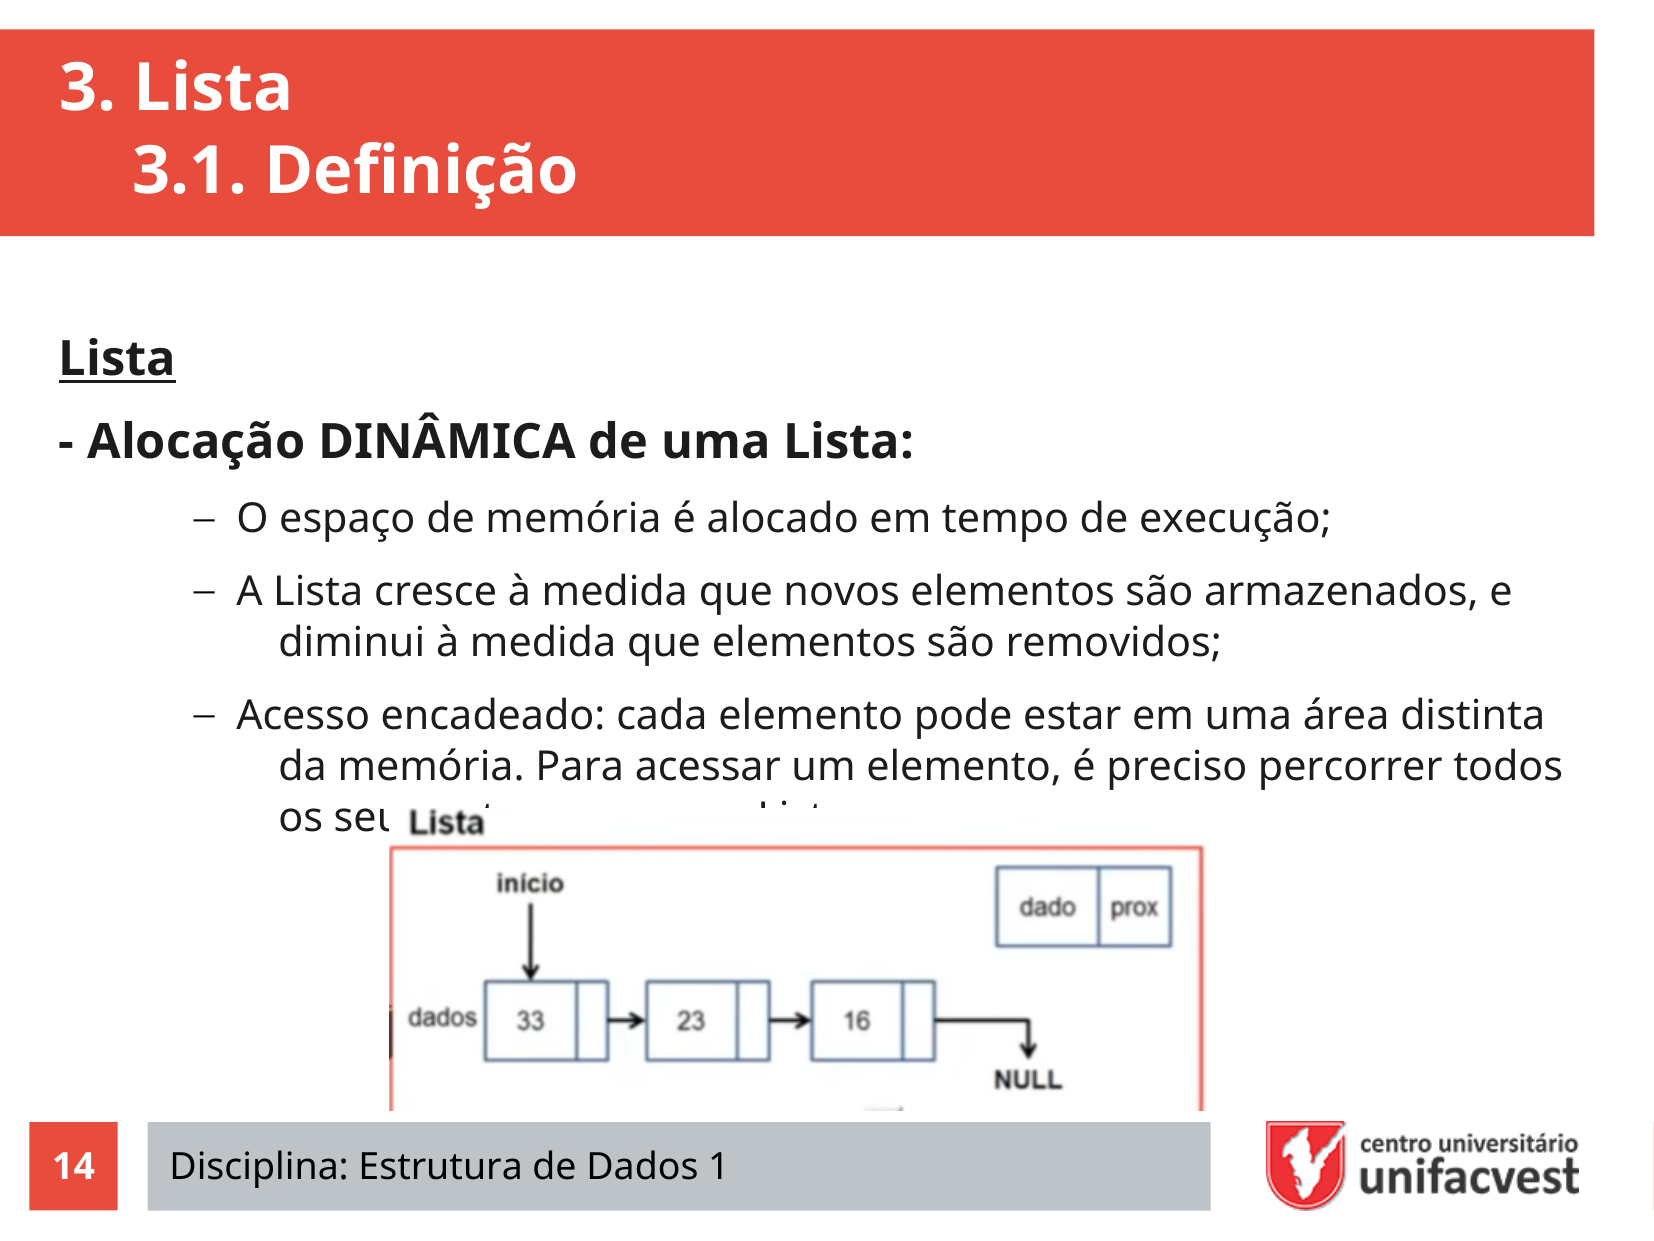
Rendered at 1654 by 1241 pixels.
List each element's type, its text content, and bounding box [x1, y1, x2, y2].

list Lista - Alocação DINÂMICA de uma Lista: O espaço de memória é alocado em tempo de execução; A Lista cresce à medida que novos elementos são armazenados, e diminui à medida que elementos são removidos; Acesso encadeado: cada elemento pode estar em uma área distinta da memória. Para acessar um elemento, é preciso percorrer todos os seus antecessores na Lista. - Alocação DINÂMICA de uma Lista: - Alocação DINÂMICA de uma Lista: - Alocação DINÂMICA de uma Lista: [59, 324, 1566, 1093]
picture [389, 808, 1207, 1111]
title 3. Lista 3.1. Definição [59, 59, 1595, 207]
text_box [1238, 1120, 1654, 1212]
text_box Disciplina: Estrutura de Dados 1 [154, 1132, 1205, 1196]
picture [1266, 1121, 1579, 1211]
